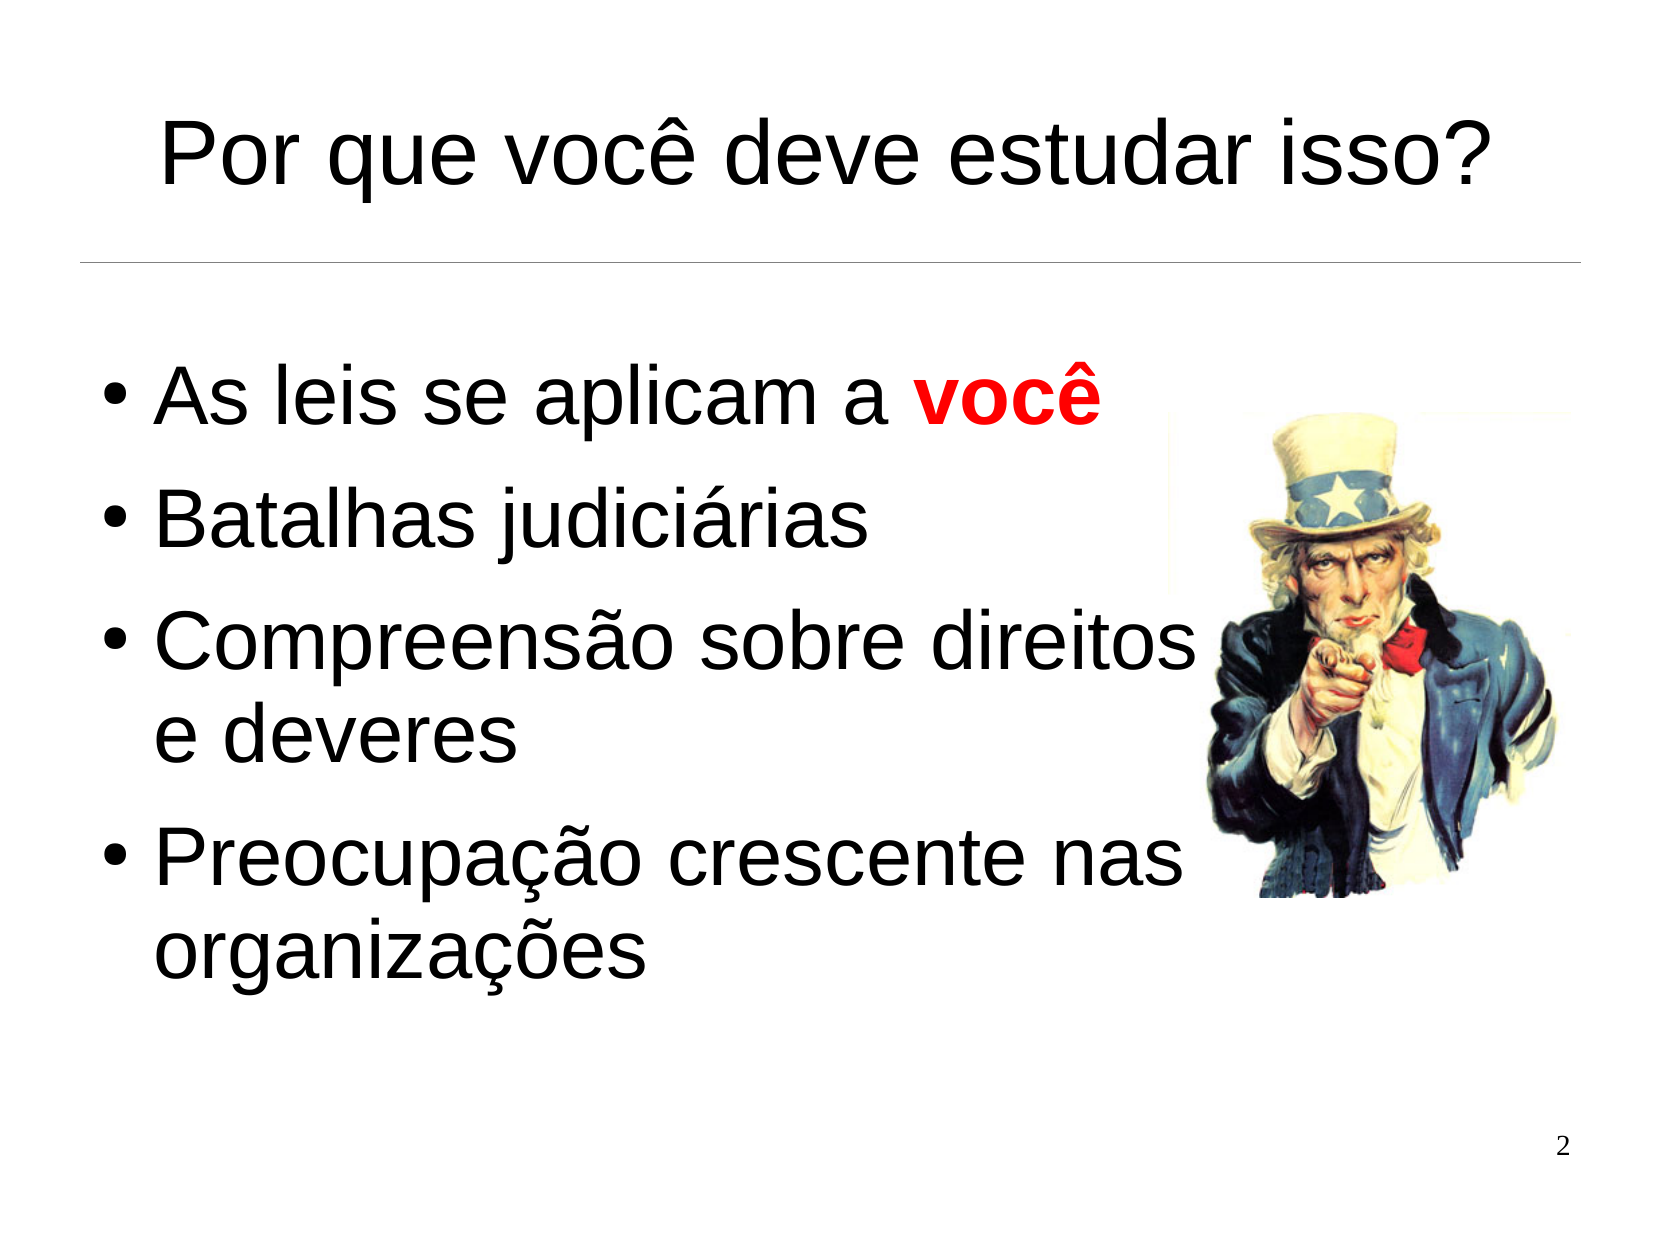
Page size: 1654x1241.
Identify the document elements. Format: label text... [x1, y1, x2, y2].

picture [1238, 412, 1571, 898]
title Por que você deve estudar isso? [82, 49, 1571, 257]
list As leis se aplicam a você Batalhas judiciárias Compreensão sobre direitos e deveres Preocupação crescente nas organizações [82, 349, 1238, 1110]
